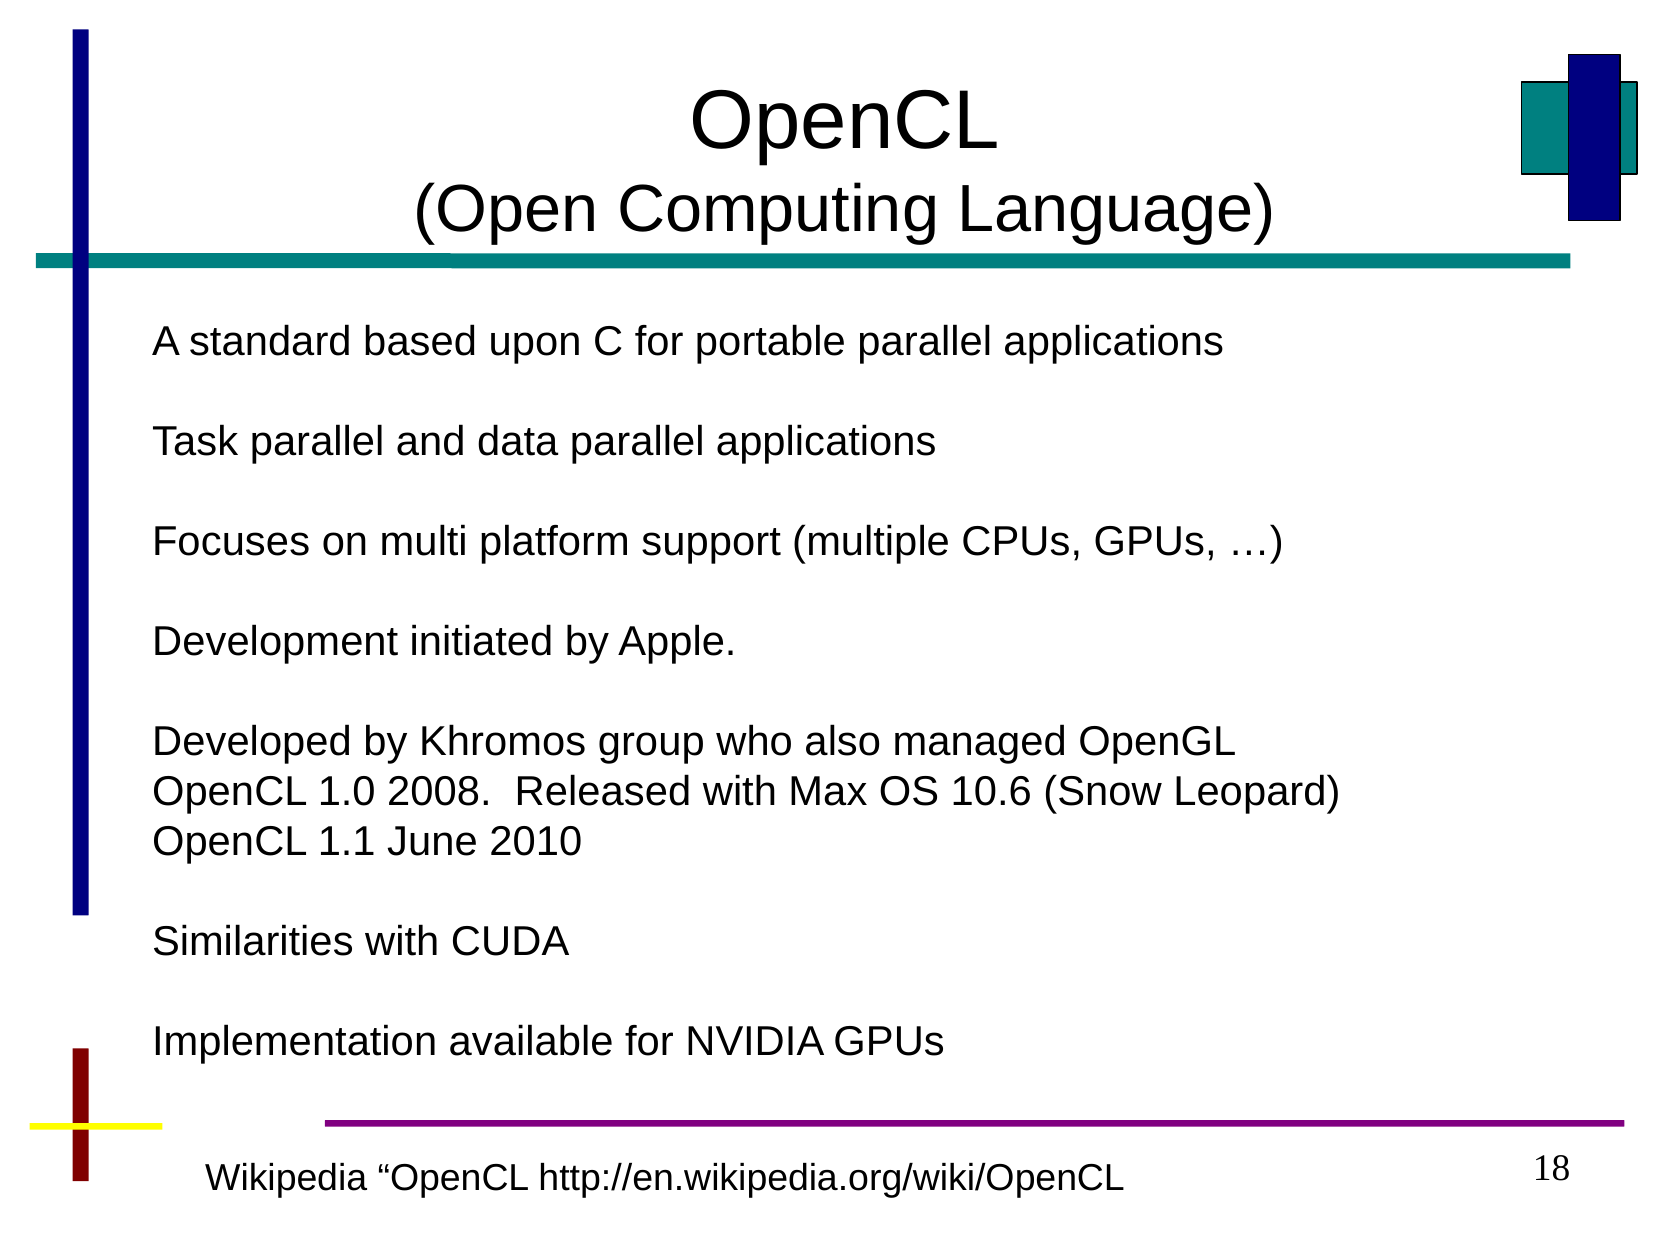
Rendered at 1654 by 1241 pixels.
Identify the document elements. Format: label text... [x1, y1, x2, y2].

text_box OpenCL (Open Computing Language) [363, 57, 1291, 253]
text_box Wikipedia “OpenCL http://en.wikipedia.org/wiki/OpenCL [155, 1145, 1141, 1206]
text_box A standard based upon C for portable parallel applications Task parallel and data parallel applications Focuses on multi platform support (multiple CPUs, GPUs, …) Development initiated by Apple. Developed by Khromos group who also managed OpenGL OpenCL 1.0 2008. Released with Max OS 10.6 (Snow Leopard) OpenCL 1.1 June 2010 Similarities with CUDA Implementation available for NVIDIA GPUs [101, 305, 1654, 1072]
text_box <number> [1314, 1147, 1571, 1215]
